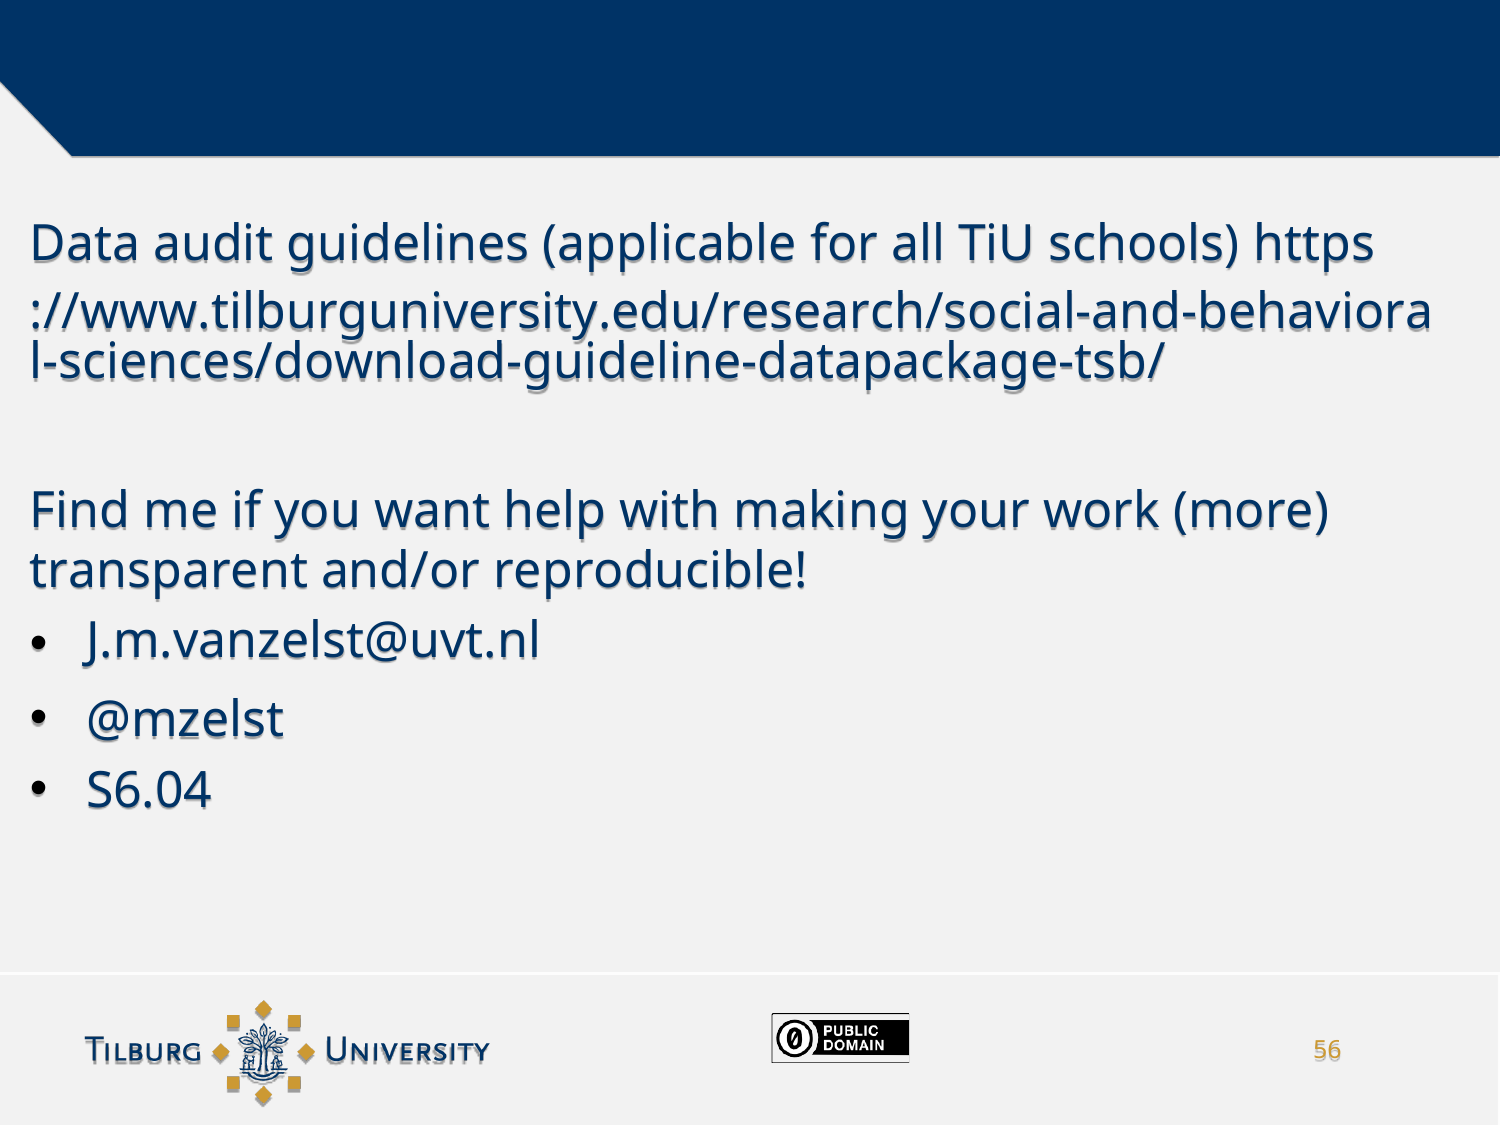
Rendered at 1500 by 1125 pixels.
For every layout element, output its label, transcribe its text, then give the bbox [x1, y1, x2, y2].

text_box [772, 1014, 909, 1062]
text_box [1298, 1026, 1426, 1087]
text_box Data audit guidelines (applicable for all TiU schools) https://www.tilburguniversity.edu/research/social-and-behavioral-sciences/download-guideline-datapackage-tsb/ Find me if you want help with making your work (more) transparent and/or reproducible! J.m.vanzelst@uvt.nl @mzelst S6.04 [14, 202, 1450, 971]
